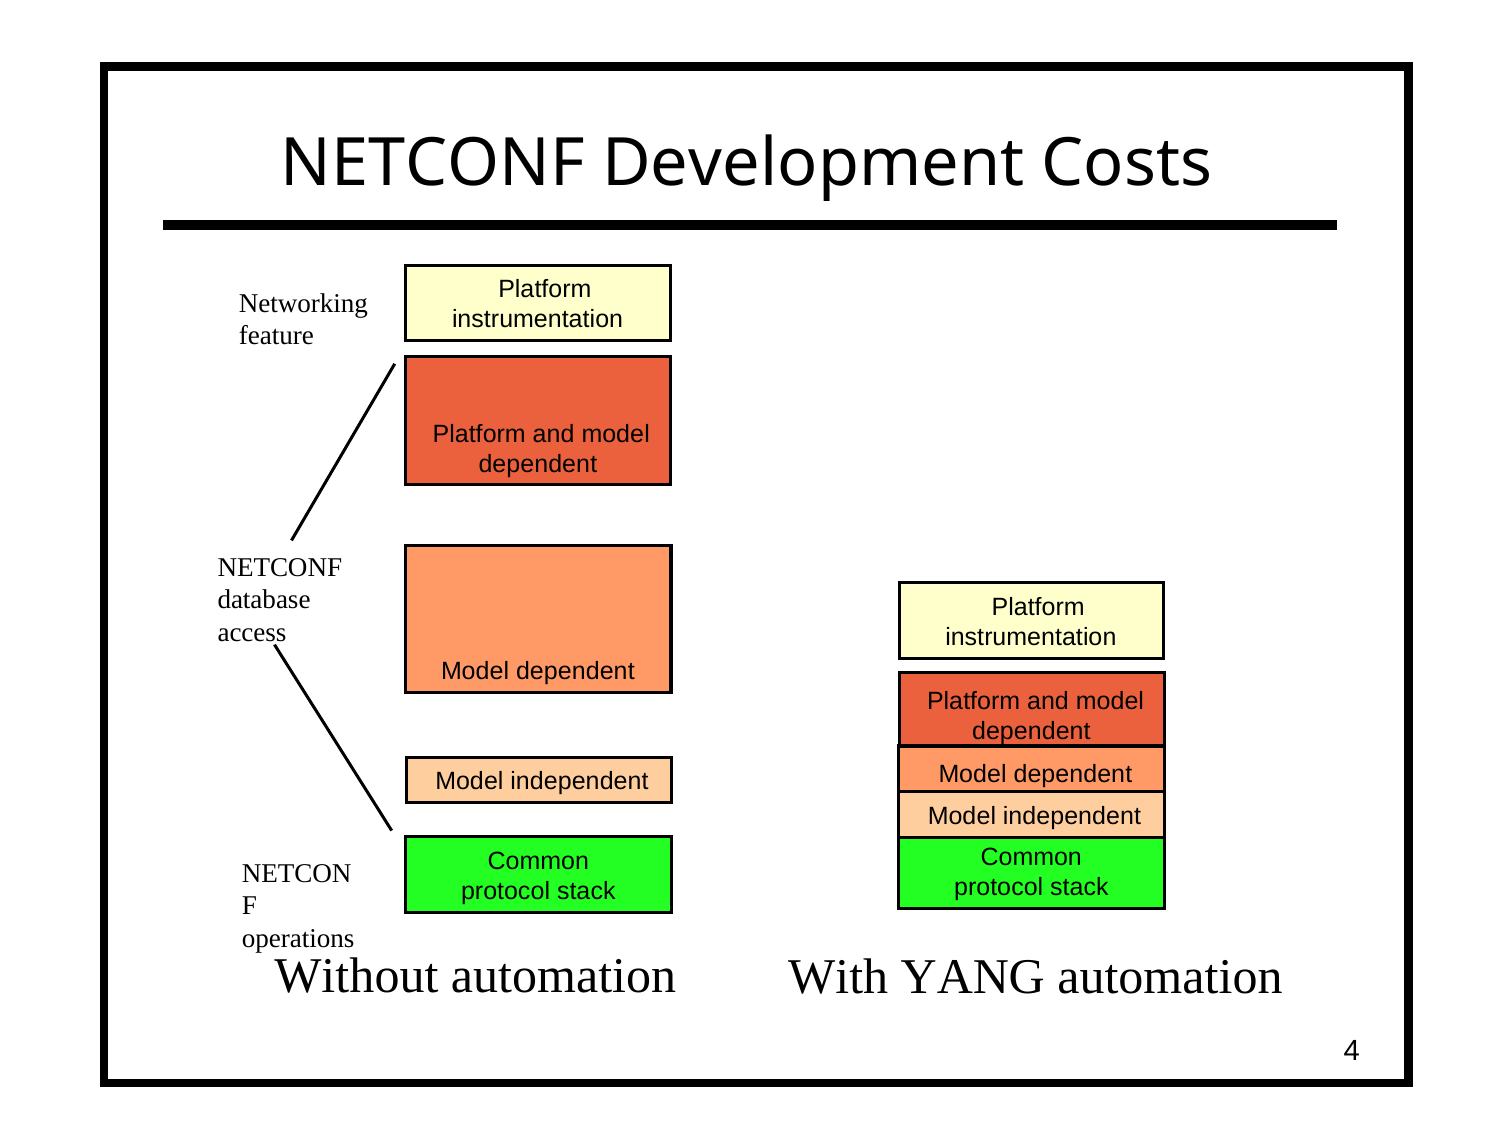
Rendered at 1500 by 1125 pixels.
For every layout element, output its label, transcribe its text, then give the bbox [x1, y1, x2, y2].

text_box Model independent [406, 757, 672, 803]
text_box Platform and model dependent [899, 672, 1165, 746]
text_box Model independent [898, 791, 1165, 838]
title NETCONF Development Costs [162, 59, 1332, 213]
text_box With YANG automation [773, 936, 1299, 1012]
text_box NETCONF database access [202, 541, 356, 654]
text_box Platform instrumentation [405, 265, 671, 341]
text_box NETCONF operations [227, 847, 381, 928]
text_box Platform and model dependent [405, 356, 671, 485]
text_box Model dependent [405, 545, 672, 693]
text_box Platform instrumentation [899, 582, 1164, 659]
text_box Common protocol stack [405, 836, 672, 913]
text_box Networking feature [224, 277, 387, 358]
text_box Common protocol stack [898, 838, 1165, 909]
text_box Model dependent [898, 746, 1165, 791]
text_box Without automation [259, 935, 693, 1010]
